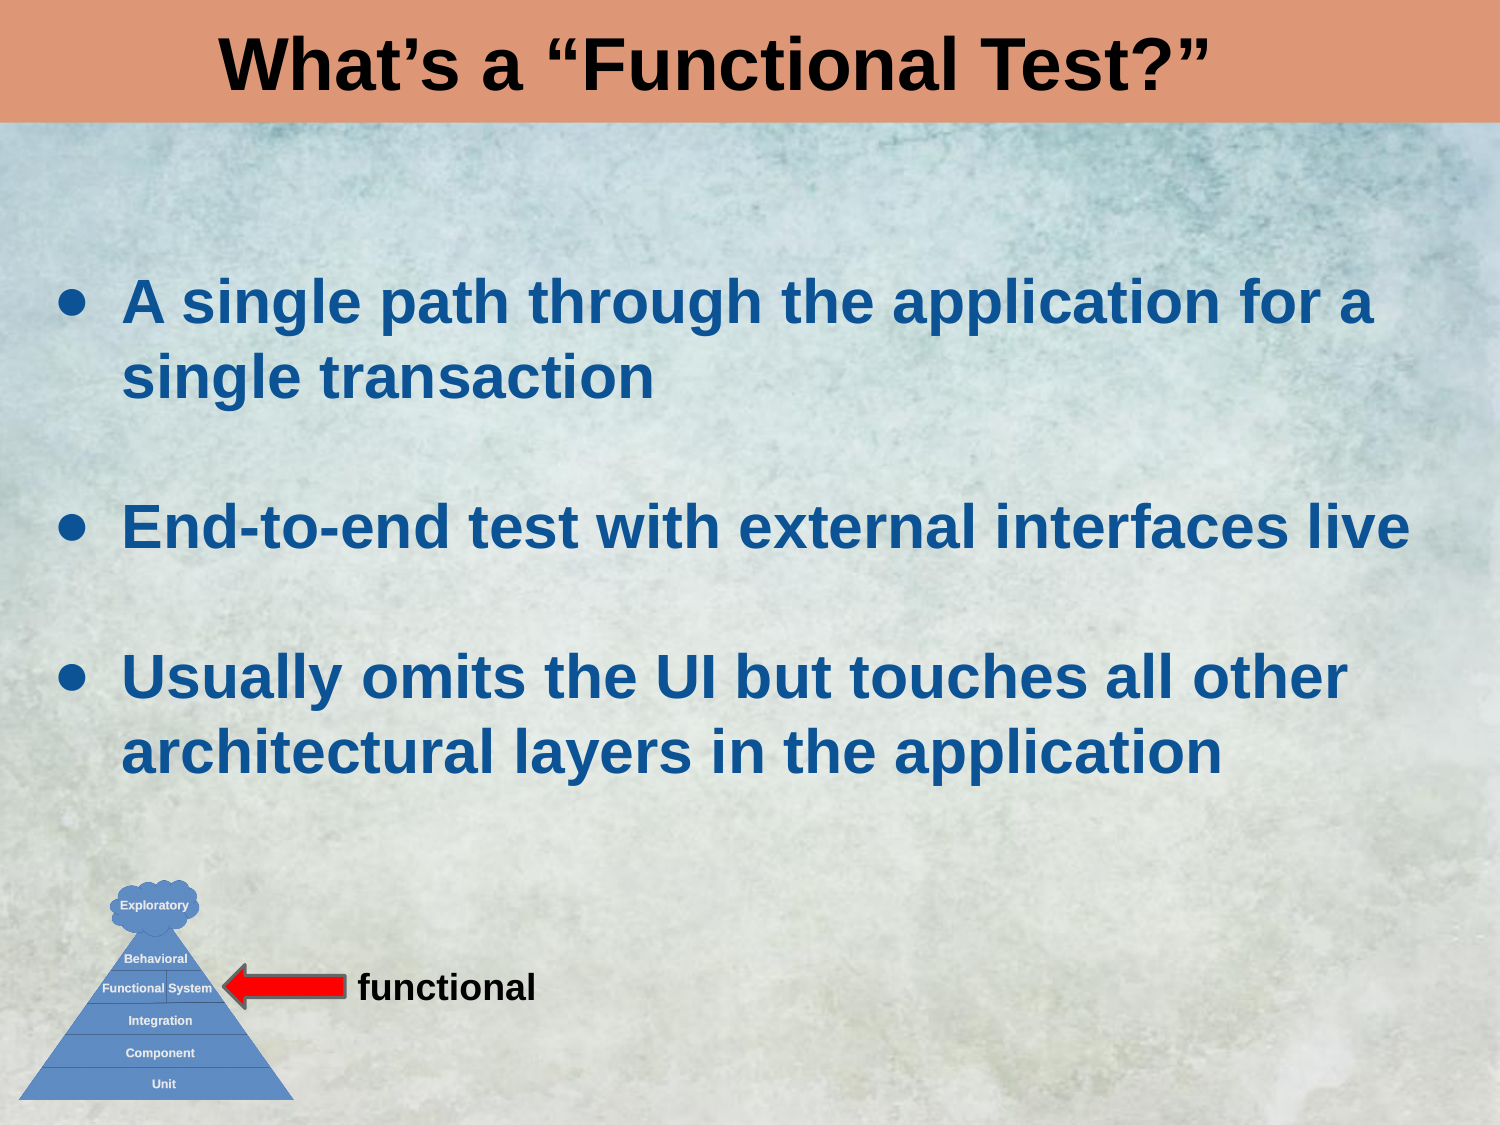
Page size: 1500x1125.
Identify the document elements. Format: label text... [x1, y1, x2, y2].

picture [0, 123, 1500, 1125]
text_box [222, 964, 342, 1009]
subtitle A single path through the application for a single transaction End-to-end test with external interfaces live Usually omits the UI but touches all other architectural layers in the application [31, 246, 1482, 803]
text_box What’s a “Functional Test?” [0, 0, 1500, 123]
text_box functional [342, 948, 582, 1015]
